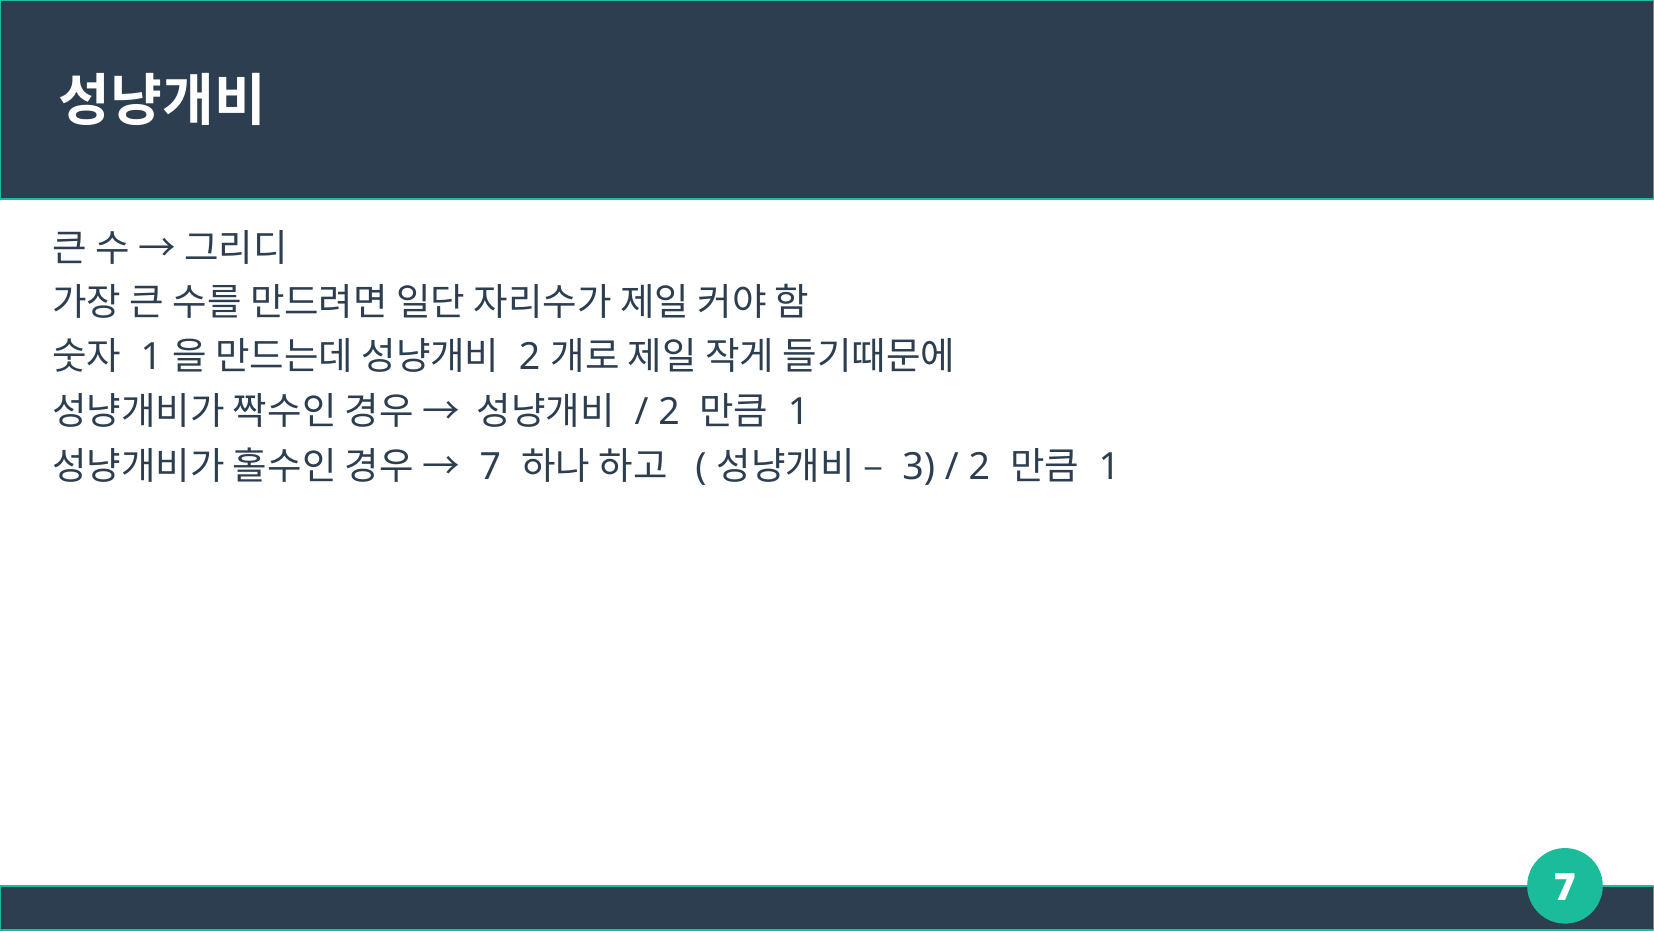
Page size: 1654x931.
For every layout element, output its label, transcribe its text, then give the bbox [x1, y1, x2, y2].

title 성냥개비 [59, 37, 1595, 155]
text_box 큰 수 → 그리디 가장 큰 수를 만드려면 일단 자리수가 제일 커야 함 숫자 1을 만드는데 성냥개비 2개로 제일 작게 들기때문에 성냥개비가 짝수인 경우 → 성냥개비 / 2 만큼 1 성냥개비가 홀수인 경우 → 7 하나 하고 (성냥개비 – 3) / 2 만큼 1 [37, 210, 1463, 526]
